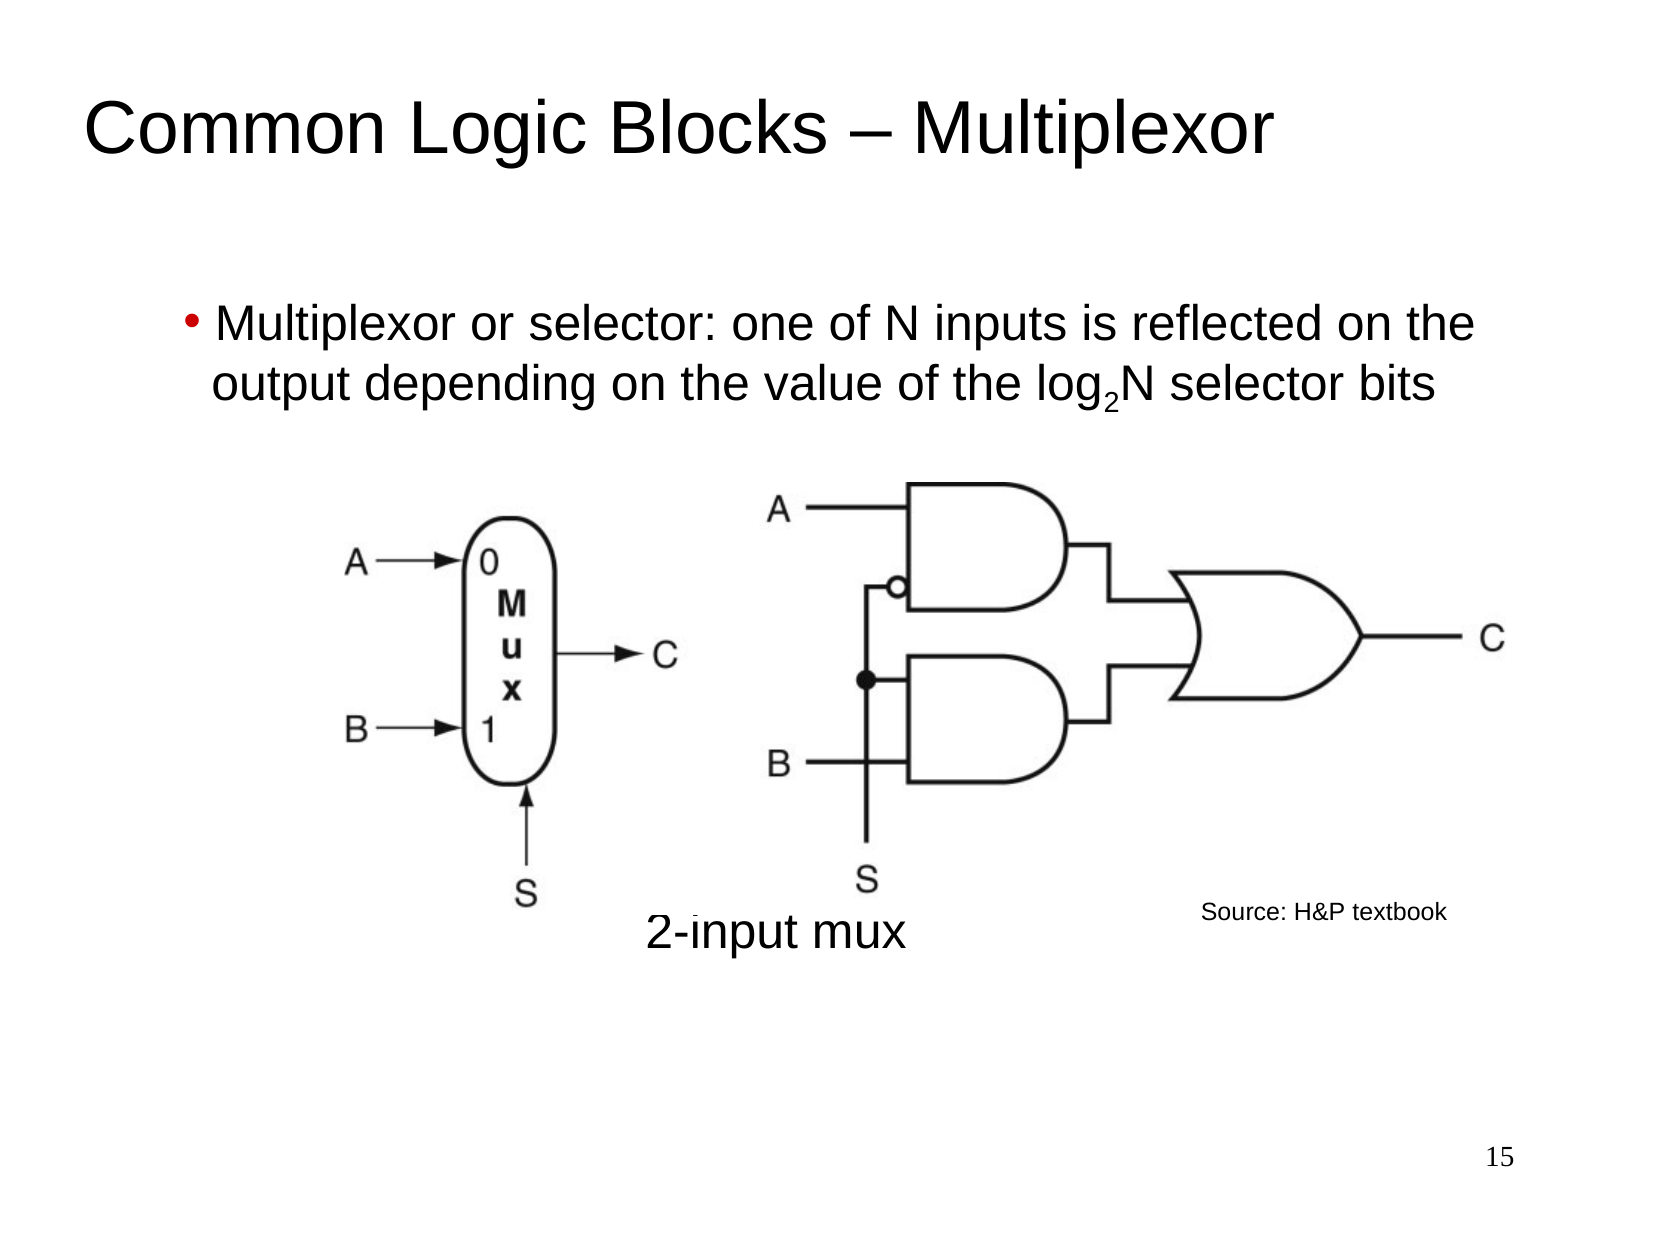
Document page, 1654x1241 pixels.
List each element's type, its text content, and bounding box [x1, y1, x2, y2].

text_box <number> [1184, 1129, 1530, 1213]
picture [344, 482, 1506, 915]
text_box Multiplexor or selector: one of N inputs is reflected on the output depending on the value of the log2N selector bits 2-input mux [168, 282, 1492, 967]
text_box Common Logic Blocks – Multiplexor [68, 71, 1291, 177]
text_box Source: H&P textbook [1186, 887, 1463, 933]
